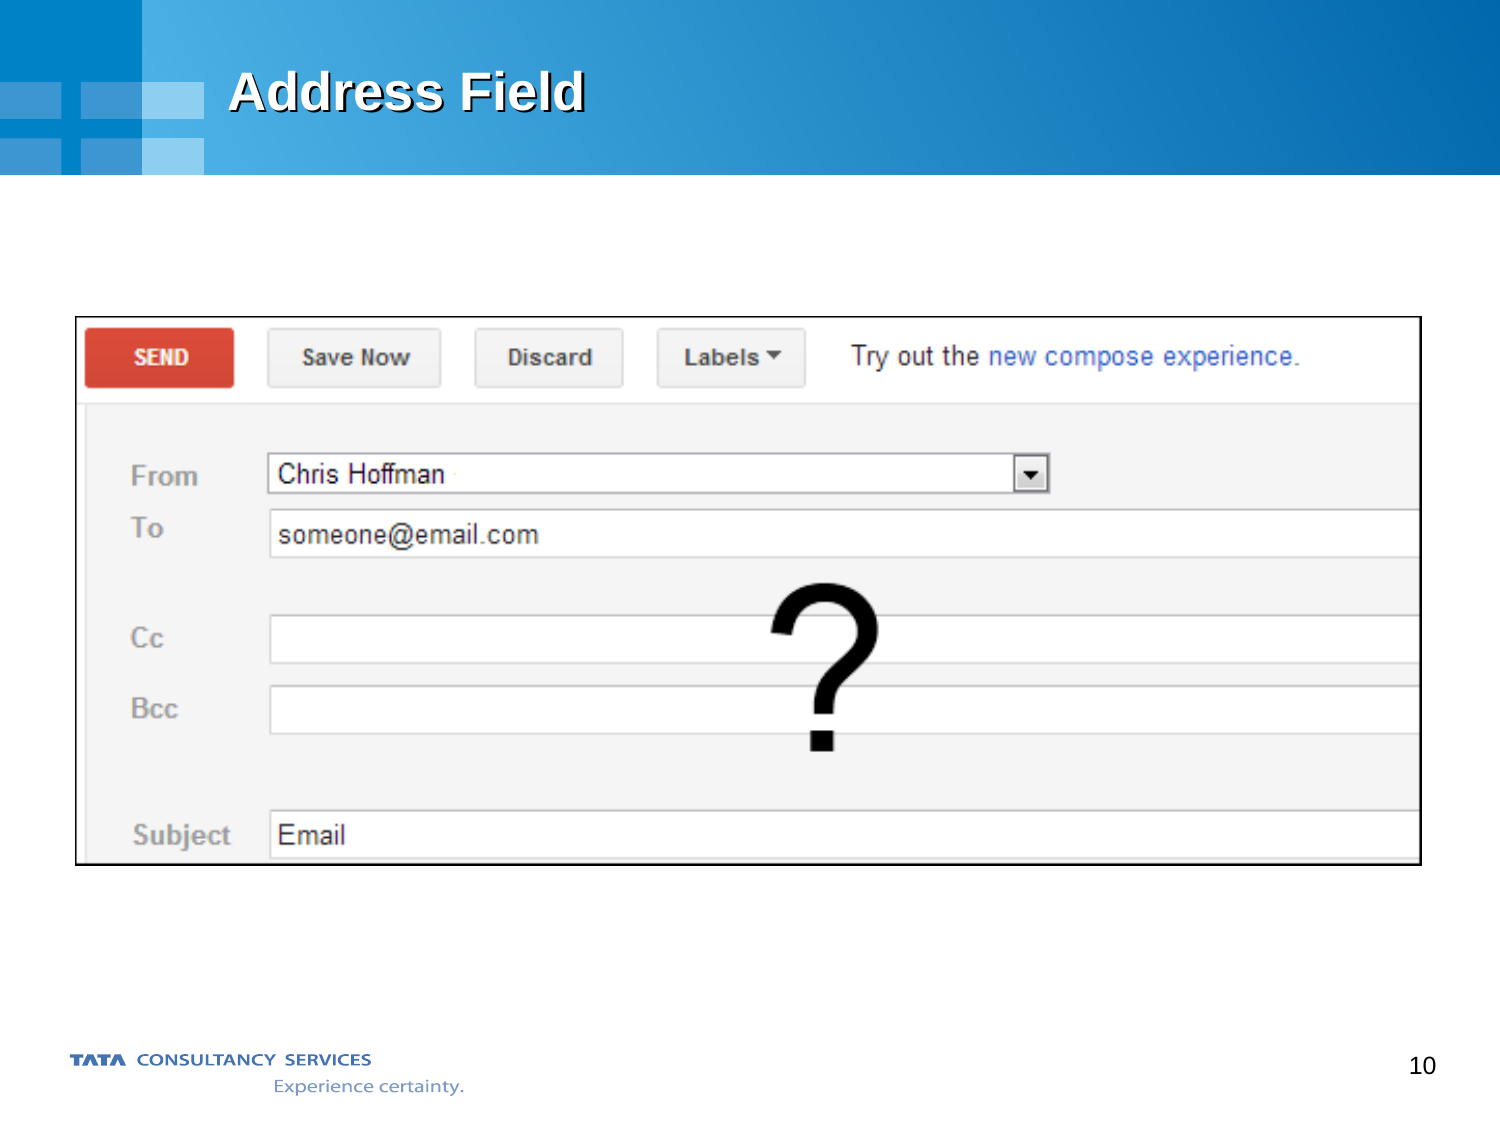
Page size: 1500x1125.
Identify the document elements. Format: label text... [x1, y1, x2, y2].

title Address Field [212, 54, 1447, 135]
picture [75, 316, 1422, 866]
